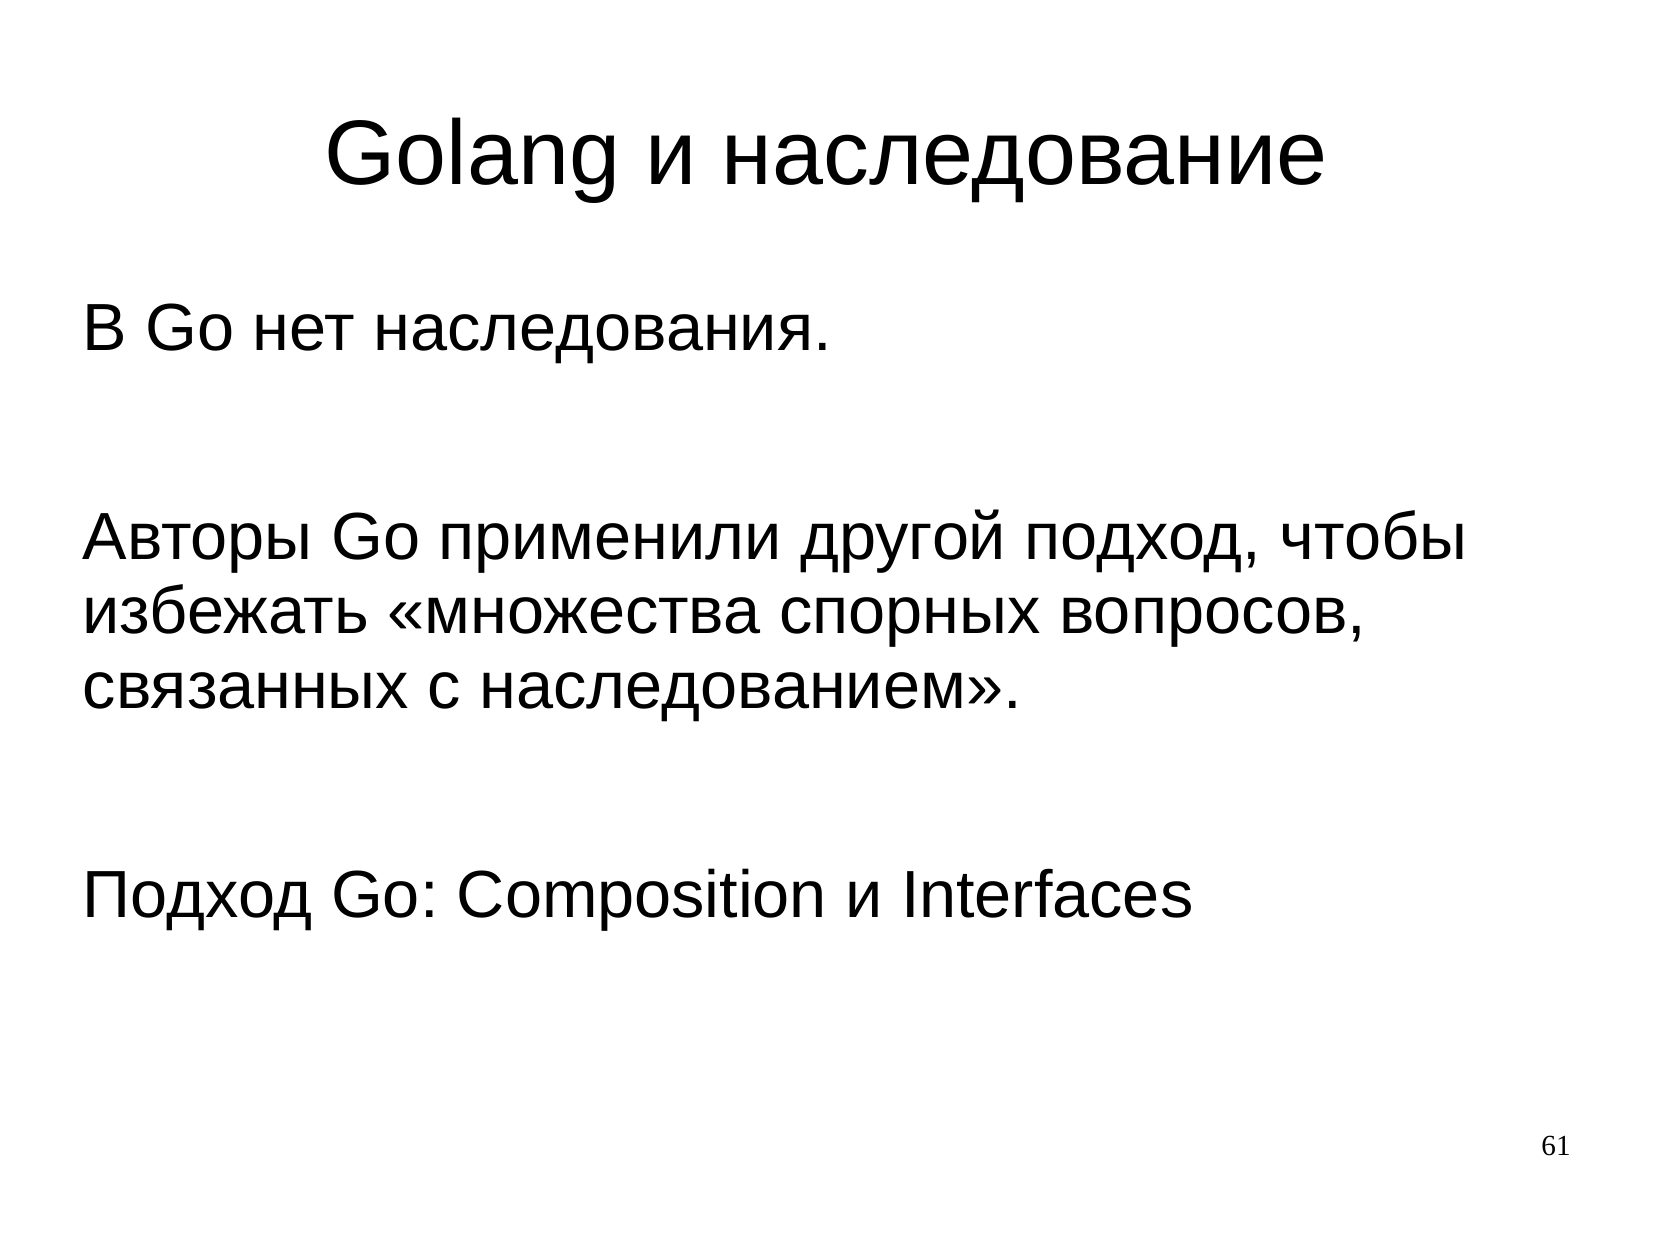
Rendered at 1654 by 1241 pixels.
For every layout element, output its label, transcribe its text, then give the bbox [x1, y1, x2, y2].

list В Go нет наследования. Авторы Go применили другой подход, чтобы избежать «множества спорных вопросов, связанных с наследованием». Подход Go: Composition и Interfaces [82, 290, 1571, 1126]
title Golang и наследование [82, 49, 1571, 257]
